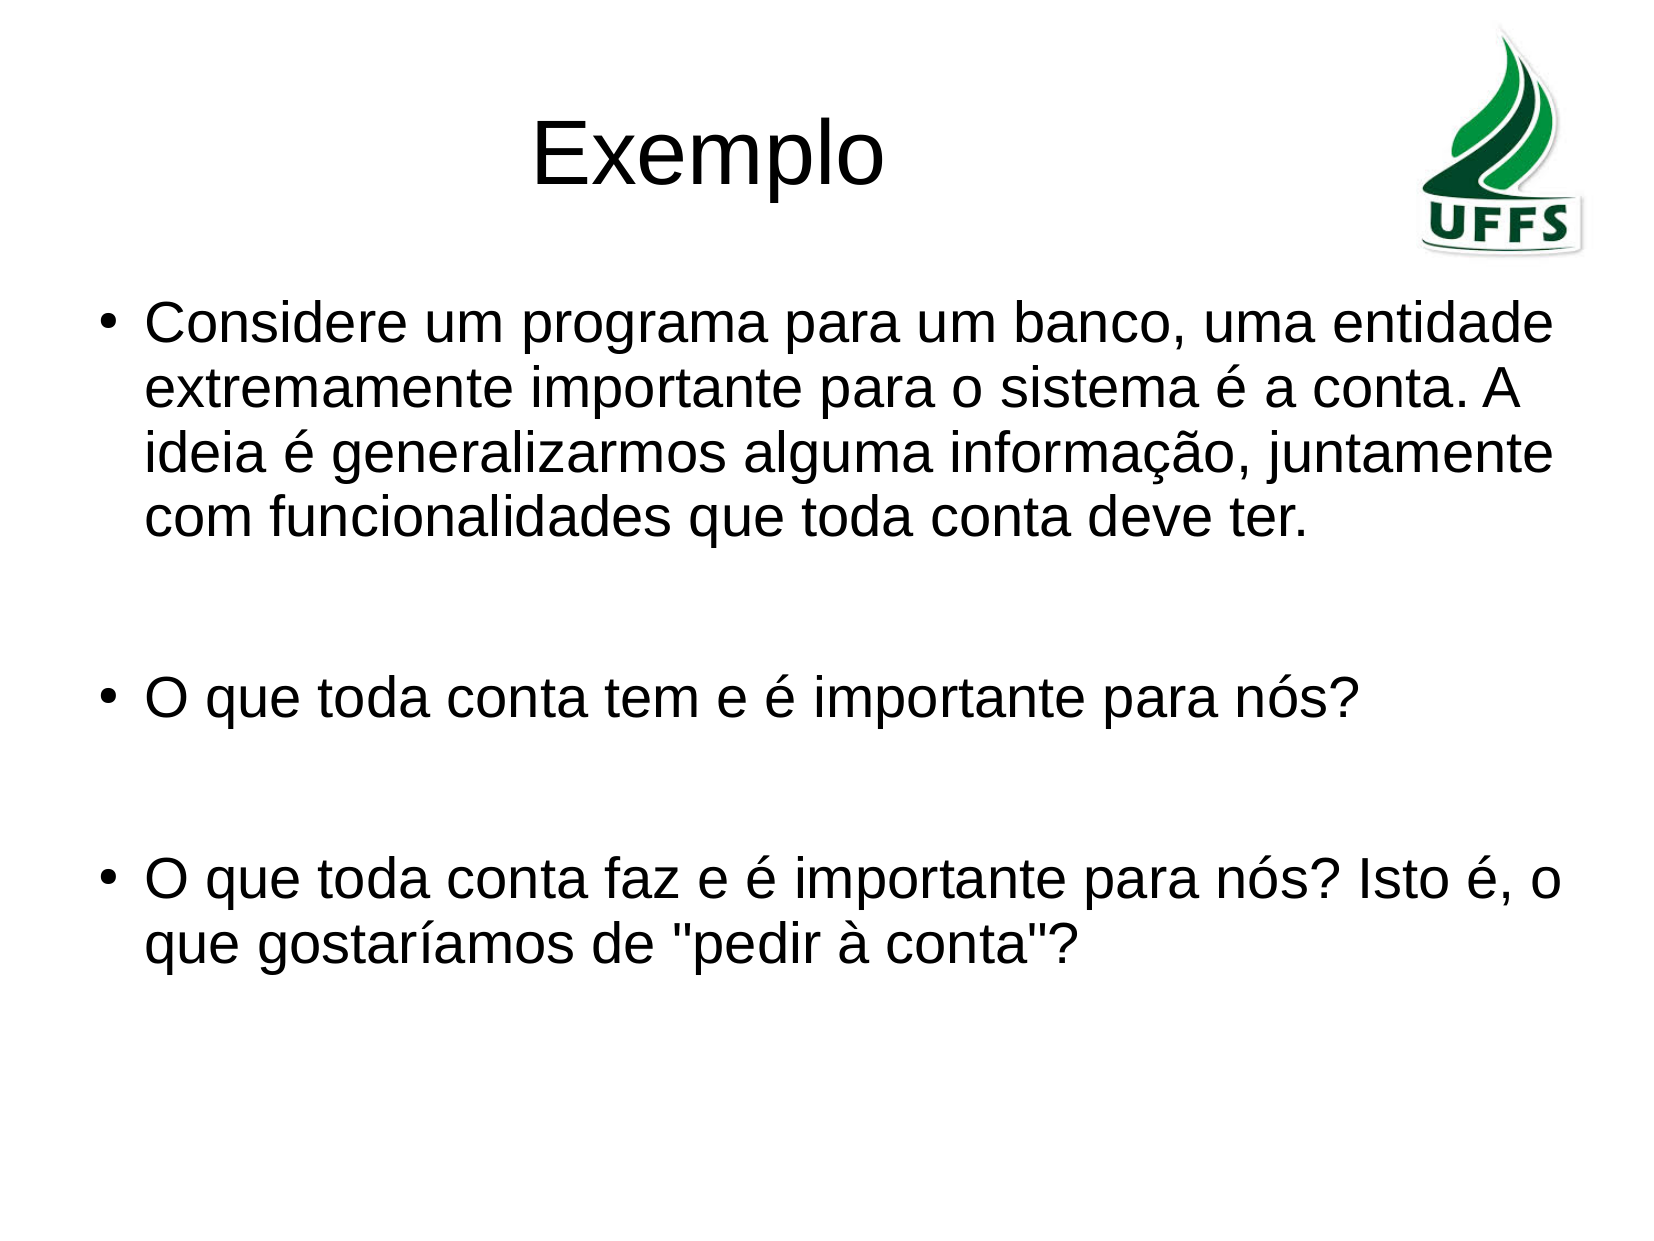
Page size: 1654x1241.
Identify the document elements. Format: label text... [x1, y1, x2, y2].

picture [1381, 20, 1624, 272]
list Considere um programa para um banco, uma entidade extremamente importante para o sistema é a conta. A ideia é generalizarmos alguma informação, juntamente com funcionalidades que toda conta deve ter. O que toda conta tem e é importante para nós? O que toda conta faz e é importante para nós? Isto é, o que gostaríamos de "pedir à conta"? [82, 290, 1571, 1010]
title Exemplo [82, 49, 1335, 257]
